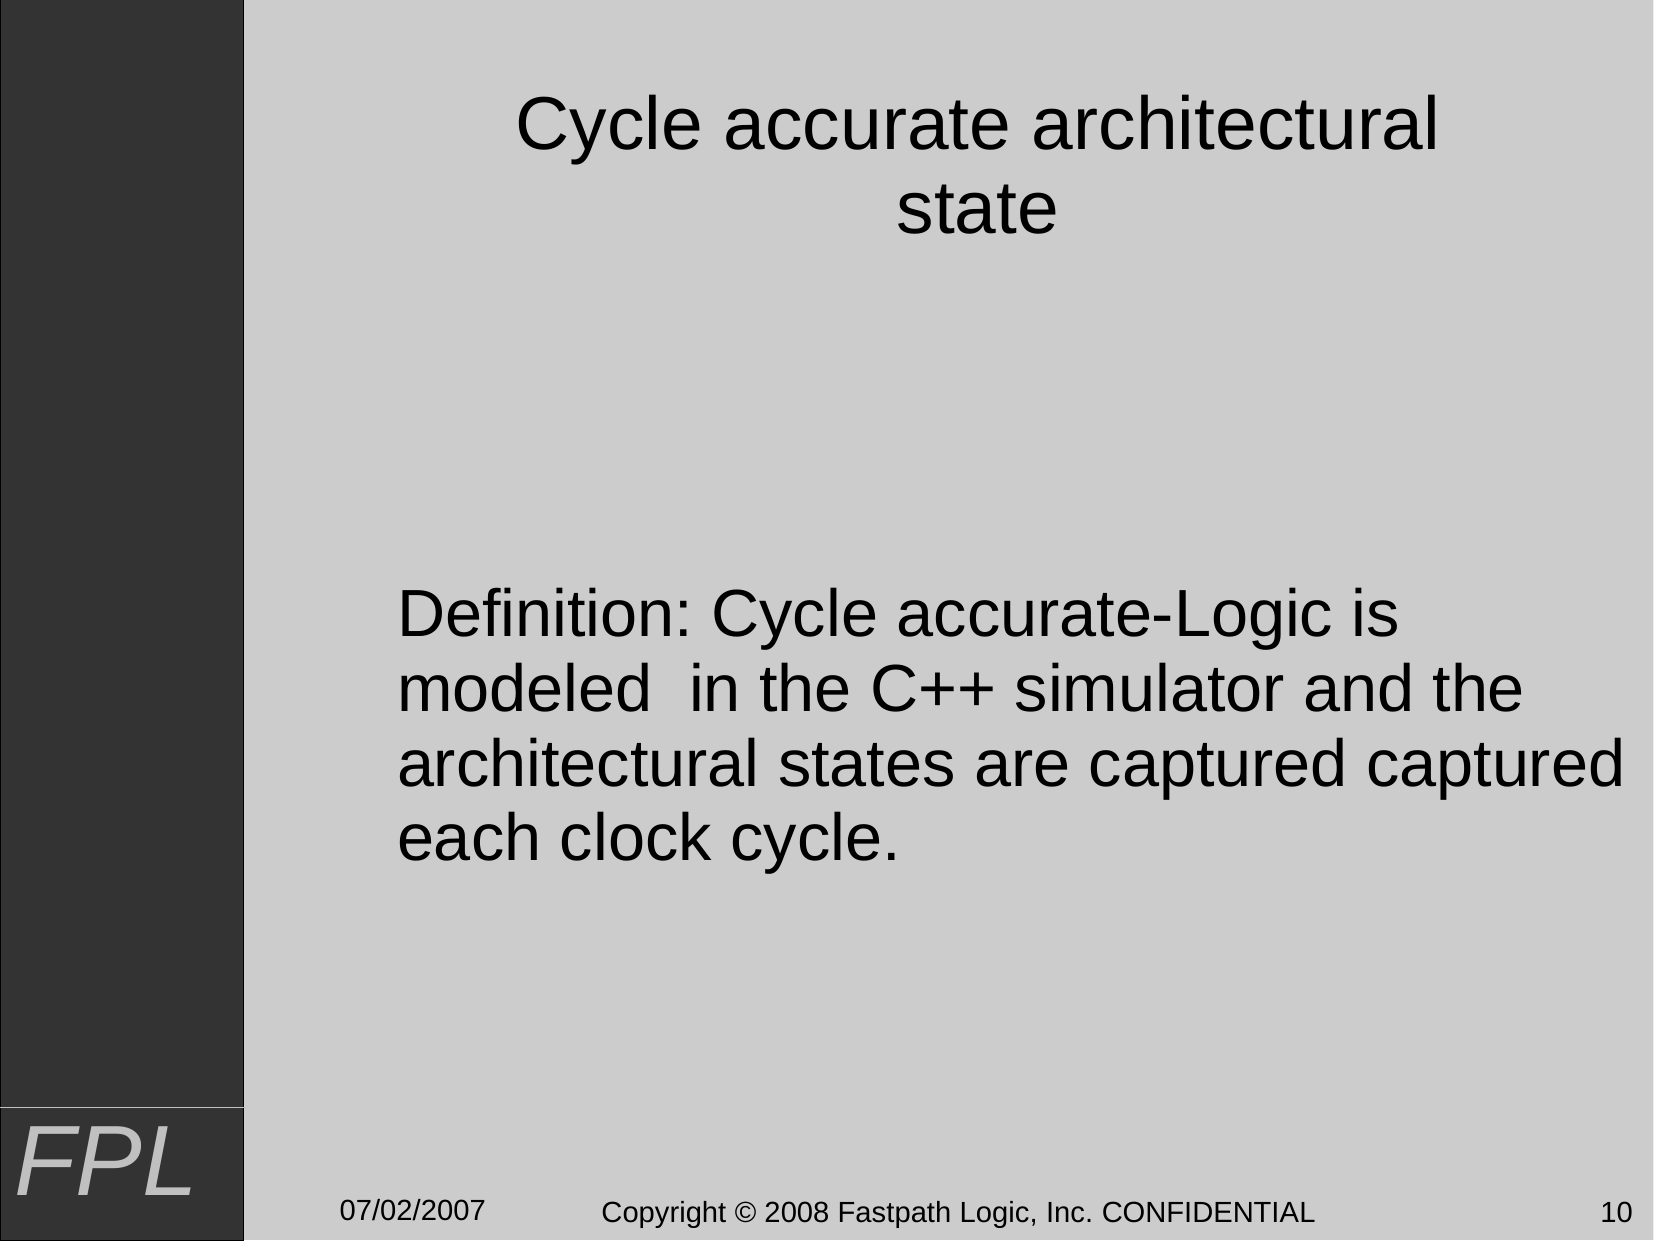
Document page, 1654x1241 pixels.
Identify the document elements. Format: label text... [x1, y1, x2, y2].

title Cycle accurate architectural state [426, 54, 1529, 272]
subtitle Definition: Cycle accurate-Logic is modeled in the C++ simulator and the architectural states are captured captured each clock cycle. [322, 272, 1634, 1179]
